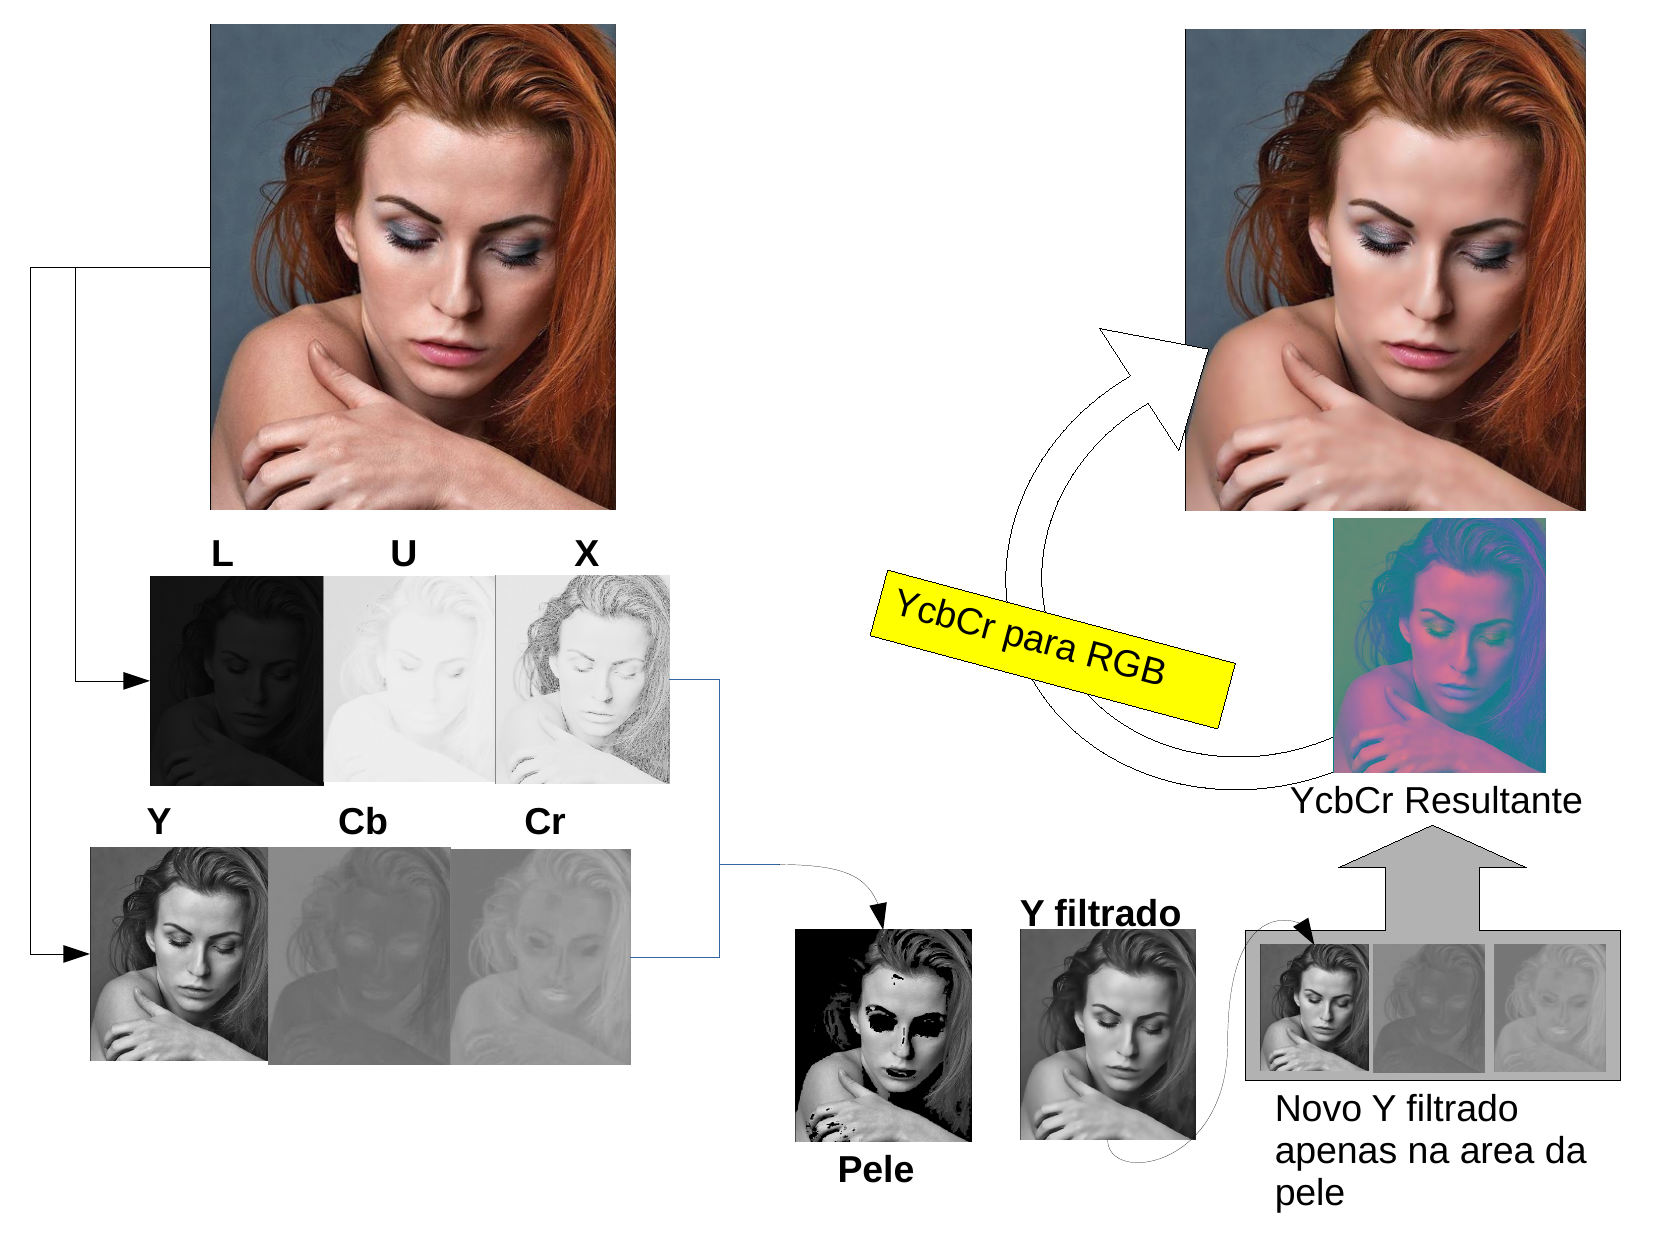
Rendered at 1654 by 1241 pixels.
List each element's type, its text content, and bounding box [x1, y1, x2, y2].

text_box YcbCr Resultante [1275, 772, 1636, 841]
text_box [1245, 841, 1621, 1081]
picture [210, 24, 616, 511]
text_box [1005, 328, 1209, 612]
text_box [1245, 930, 1257, 944]
picture [1373, 944, 1486, 1073]
picture [90, 849, 631, 1066]
text_box Pele [822, 1141, 931, 1198]
text_box Y filtrado [1005, 885, 1216, 942]
text_box L U X [165, 525, 646, 582]
picture [1494, 944, 1606, 1072]
picture [1260, 944, 1369, 1071]
picture [1020, 942, 1196, 1141]
text_box YcbCr para RGB [870, 570, 1236, 729]
picture [795, 929, 972, 1142]
text_box Y Cb Cr [90, 792, 616, 891]
text_box [1032, 680, 1333, 790]
picture [1185, 29, 1586, 511]
picture [1333, 518, 1546, 773]
picture [150, 575, 670, 786]
text_box Novo Y filtrado apenas na area da pele [1260, 1080, 1621, 1220]
